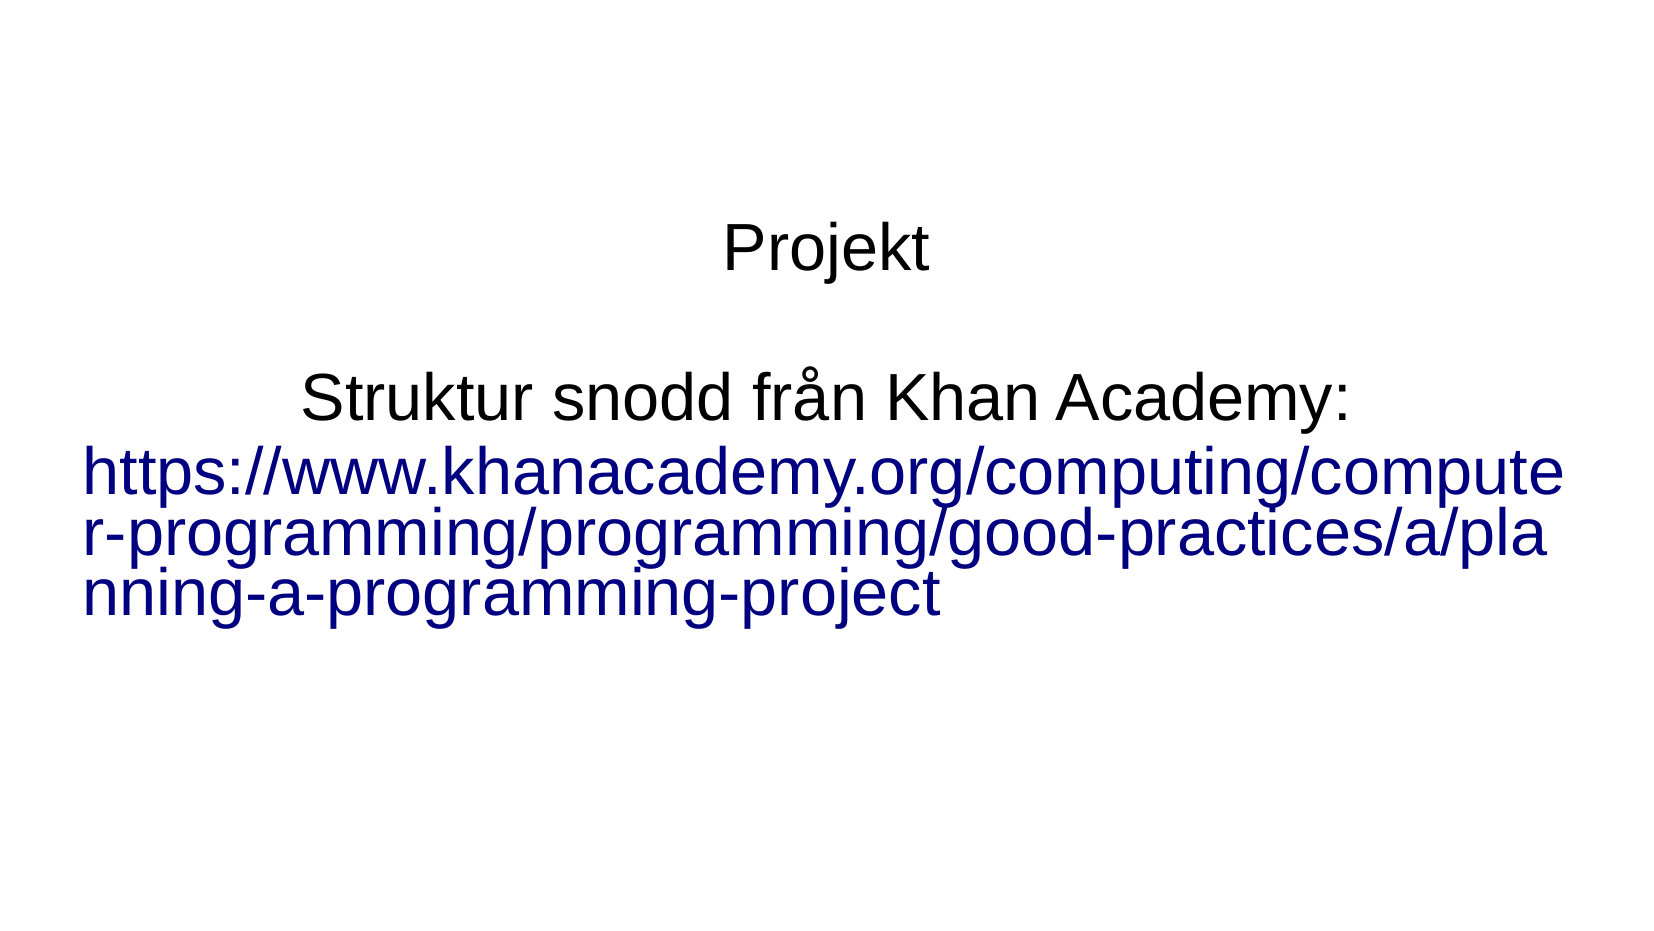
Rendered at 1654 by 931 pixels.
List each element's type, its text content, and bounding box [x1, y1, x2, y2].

subtitle Projekt Struktur snodd från Khan Academy: https://www.khanacademy.org/computing/computer-programming/programming/good-practices/a/planning-a-programming-project [82, 37, 1571, 757]
